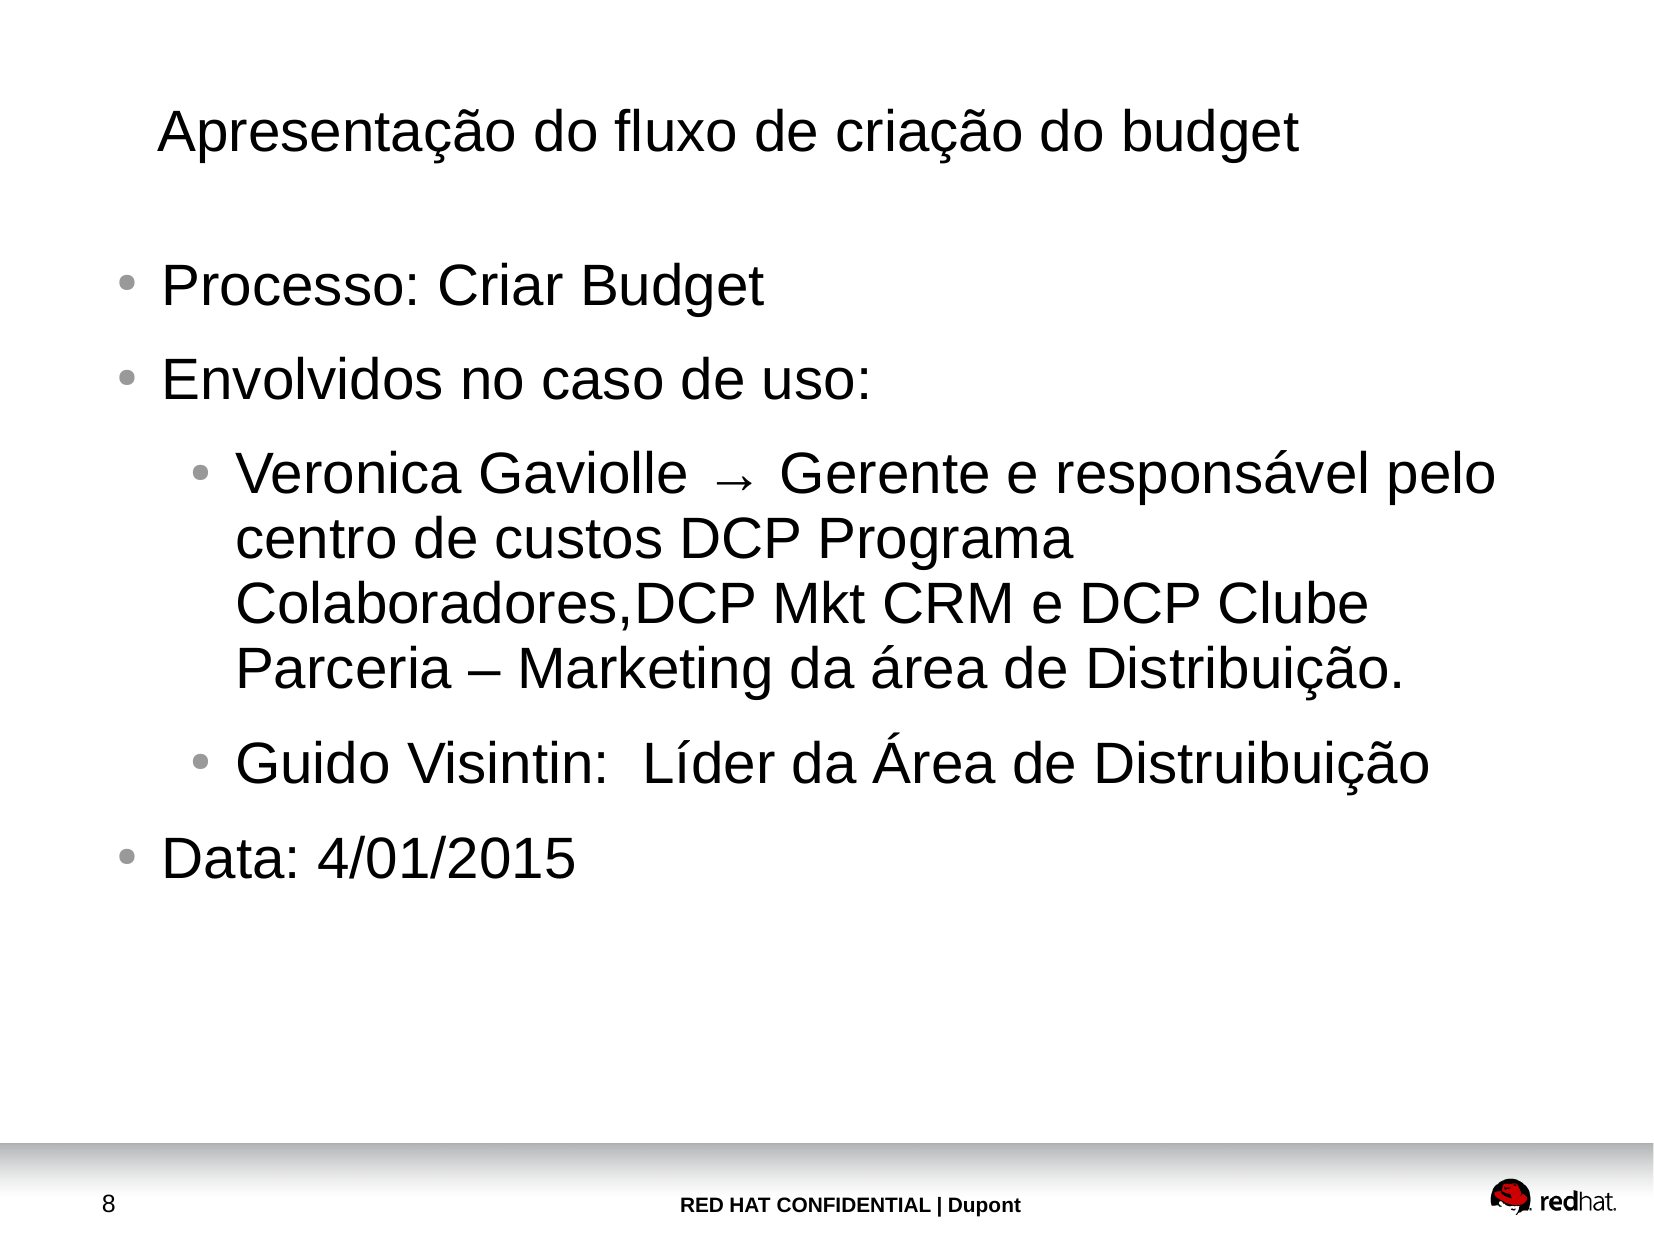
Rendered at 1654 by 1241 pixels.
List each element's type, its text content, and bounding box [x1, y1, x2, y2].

text_box Processo: Criar Budget Envolvidos no caso de uso: Veronica Gaviolle → Gerente e responsável pelo centro de custos DCP Programa Colaboradores,DCP Mkt CRM e DCP Clube Parceria – Marketing da área de Distribuição. Guido Visintin: Líder da Área de Distruibuição Data: 4/01/2015 [86, 244, 1576, 1039]
text_box Apresentação do fluxo de criação do budget [82, 37, 1571, 226]
picture [0, 1143, 1654, 1241]
